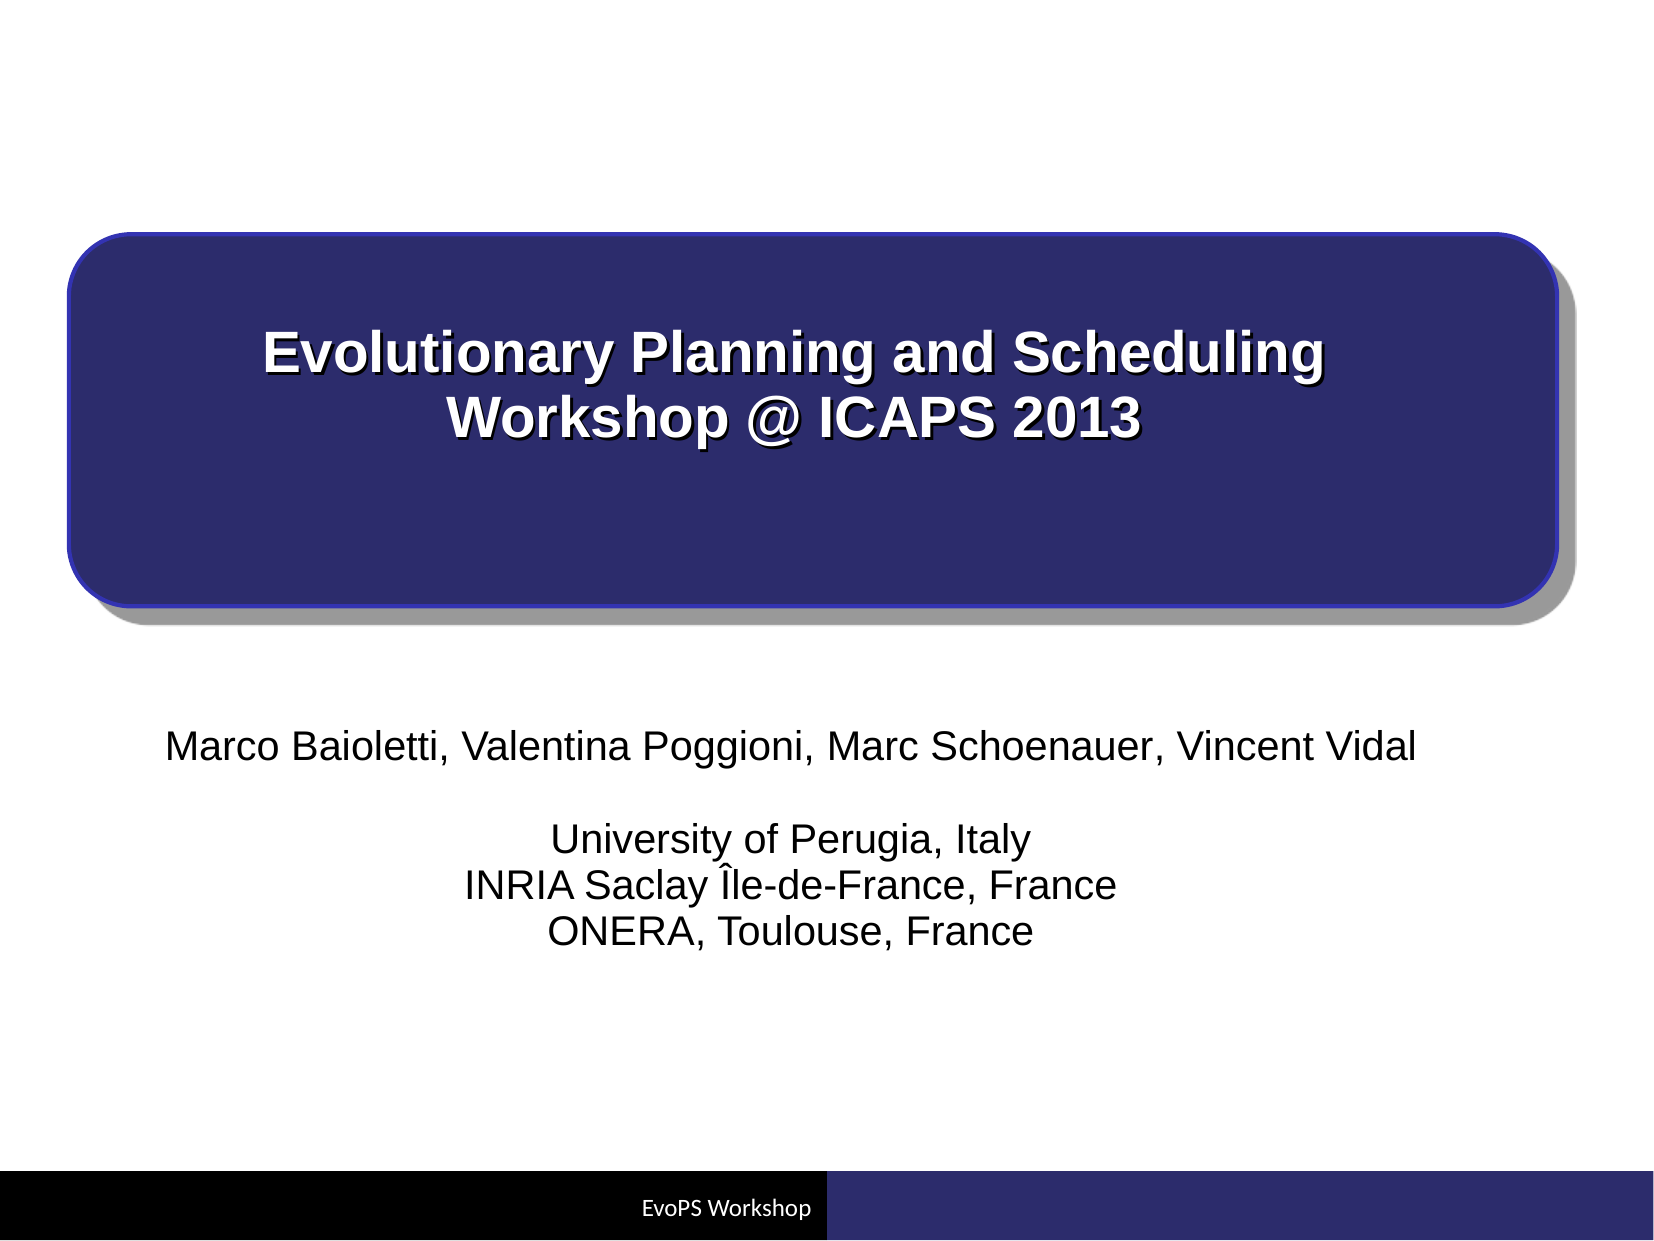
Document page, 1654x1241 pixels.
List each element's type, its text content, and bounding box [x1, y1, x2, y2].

text_box Marco Baioletti, Valentina Poggioni, Marc Schoenauer, Vincent Vidal University of Perugia, Italy INRIA Saclay Île-de-France, France ONERA, Toulouse, France [150, 716, 1486, 1080]
text_box Evolutionary Planning and Scheduling Workshop @ ICAPS 2013 [247, 312, 1420, 484]
